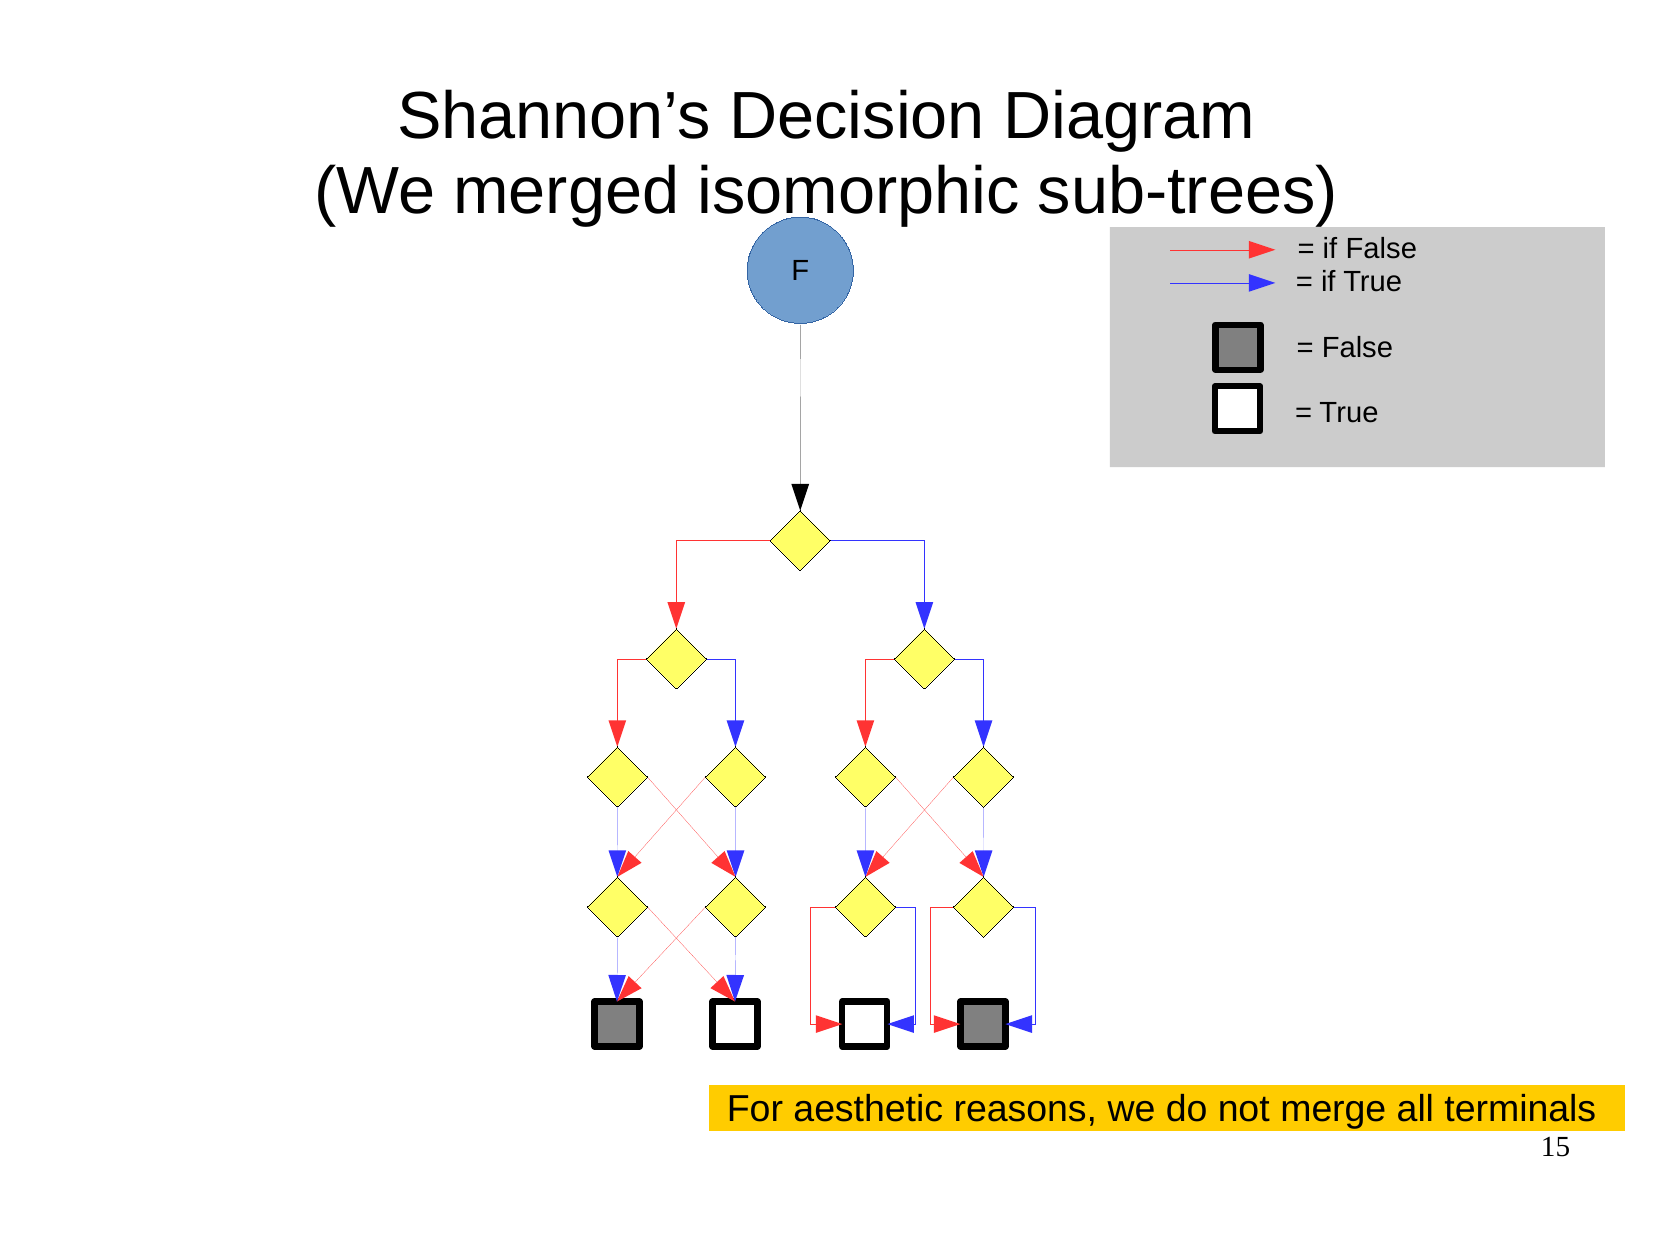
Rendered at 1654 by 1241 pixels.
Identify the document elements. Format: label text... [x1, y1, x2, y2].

text_box [1215, 386, 1261, 432]
text_box [587, 876, 648, 937]
text_box For aesthetic reasons, we do not merge all terminals [709, 1085, 1625, 1131]
text_box [835, 746, 896, 807]
title Shannon’s Decision Diagram (We merged isomorphic sub-trees) [82, 49, 1571, 257]
text_box [712, 1001, 758, 1047]
text_box [835, 876, 896, 937]
text_box [842, 1001, 888, 1047]
text_box [705, 746, 766, 807]
text_box [960, 1001, 1006, 1047]
text_box [646, 628, 707, 689]
text_box [594, 1001, 640, 1047]
text_box [894, 628, 955, 689]
text_box [953, 746, 1014, 808]
text_box = if False = if True = False = True [1109, 227, 1605, 468]
text_box [587, 746, 648, 807]
text_box [953, 876, 1014, 938]
text_box [770, 510, 831, 571]
text_box [705, 876, 766, 937]
text_box F [747, 257, 854, 324]
text_box [1215, 324, 1261, 370]
